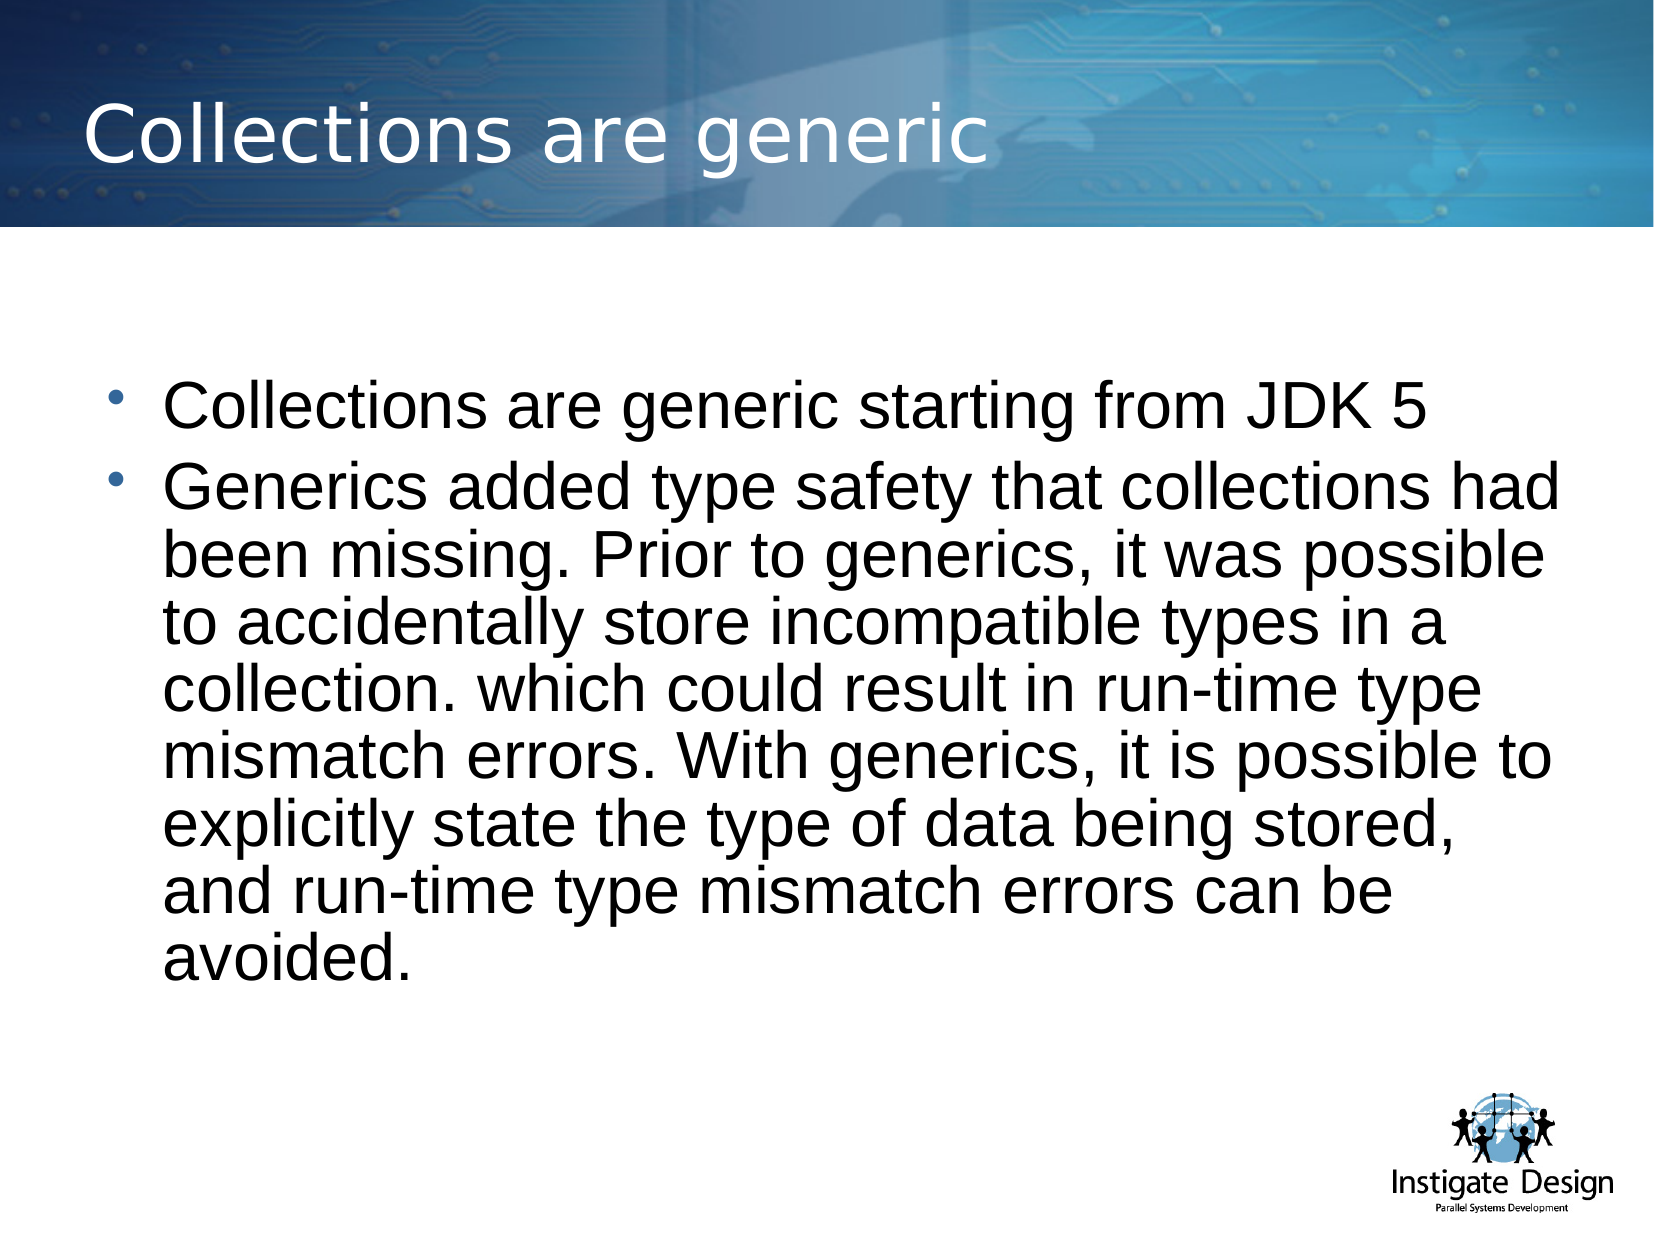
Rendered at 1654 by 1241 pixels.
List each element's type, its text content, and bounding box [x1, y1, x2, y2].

picture [0, 0, 1654, 227]
title Collections are generic [82, 49, 1570, 228]
picture [1393, 1093, 1613, 1213]
list Collections are generic starting from JDK 5 Generics added type safety that collections had been missing. Prior to generics, it was possible to accidentally store incompatible types in a collection. which could result in run-time type mismatch errors. With generics, it is possible to explicitly state the type of data being stored, and run-time type mismatch errors can be avoided. [50, 294, 1571, 1004]
